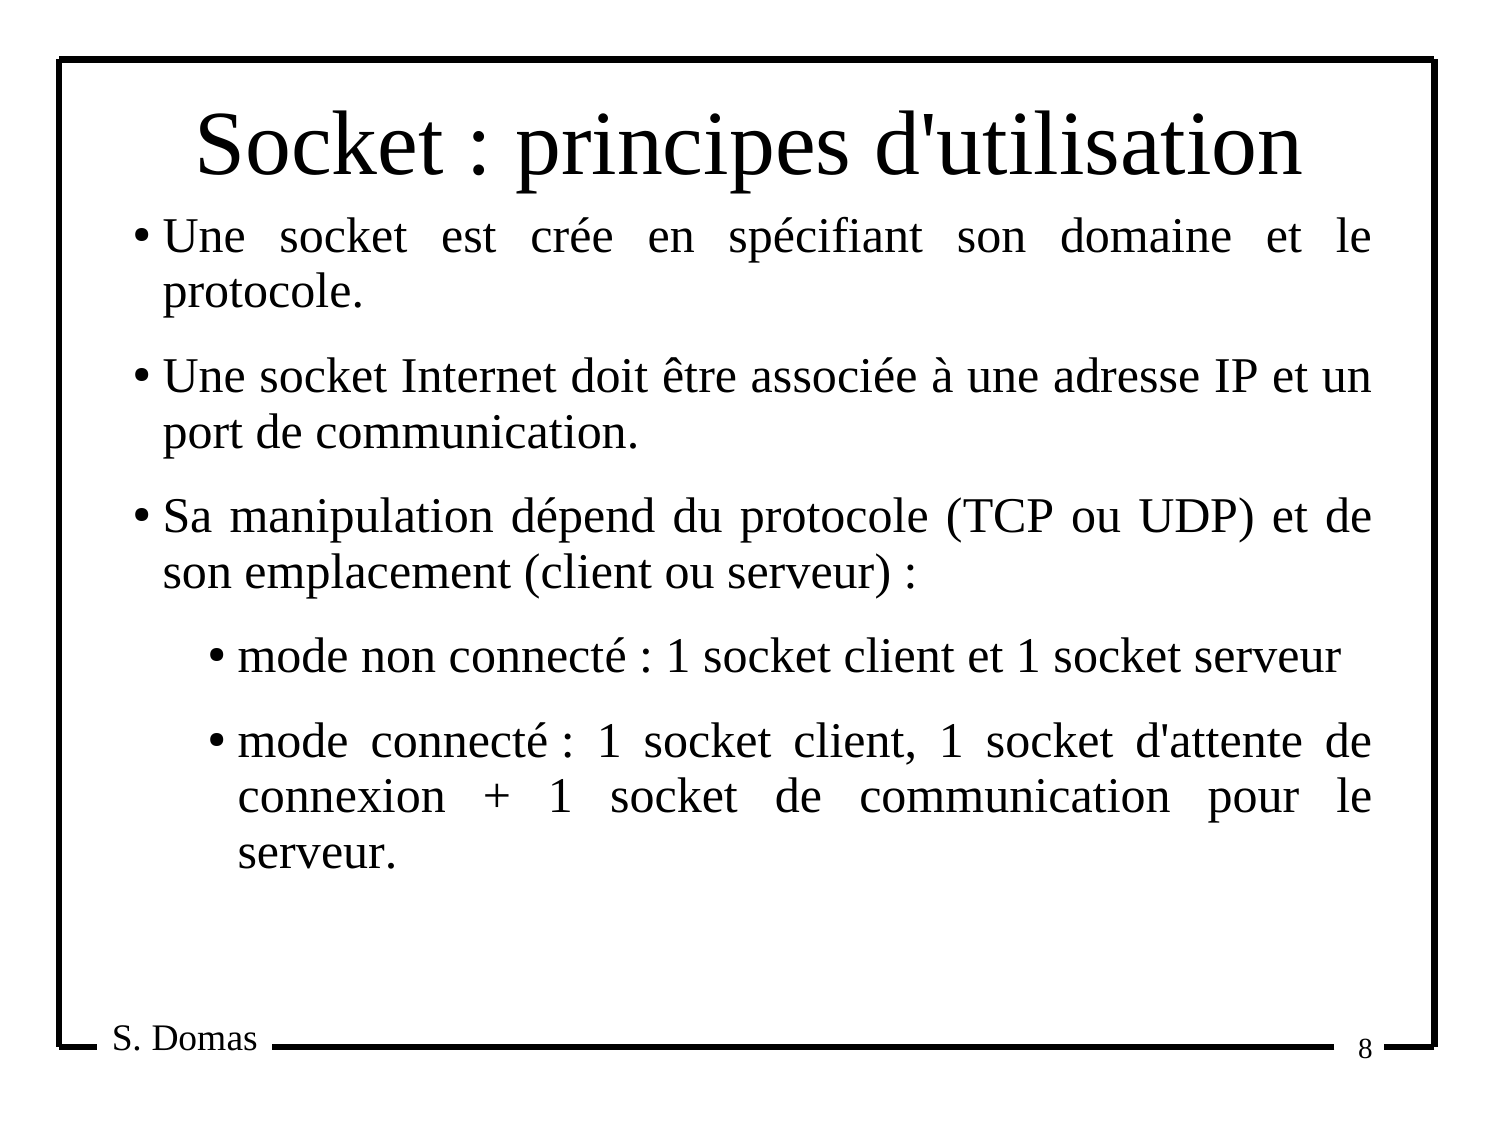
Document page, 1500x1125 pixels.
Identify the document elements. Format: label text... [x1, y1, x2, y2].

text_box S. Domas [97, 1009, 273, 1067]
text_box Une socket est crée en spécifiant son domaine et le protocole. Une socket Internet doit être associée à une adresse IP et un port de communication. Sa manipulation dépend du protocole (TCP ou UDP) et de son emplacement (client ou serveur) : mode non connecté : 1 socket client et 1 socket serveur mode connecté : 1 socket client, 1 socket d'attente de connexion + 1 socket de communication pour le serveur. [118, 238, 1388, 976]
title Socket : principes d'utilisation [112, 49, 1388, 238]
